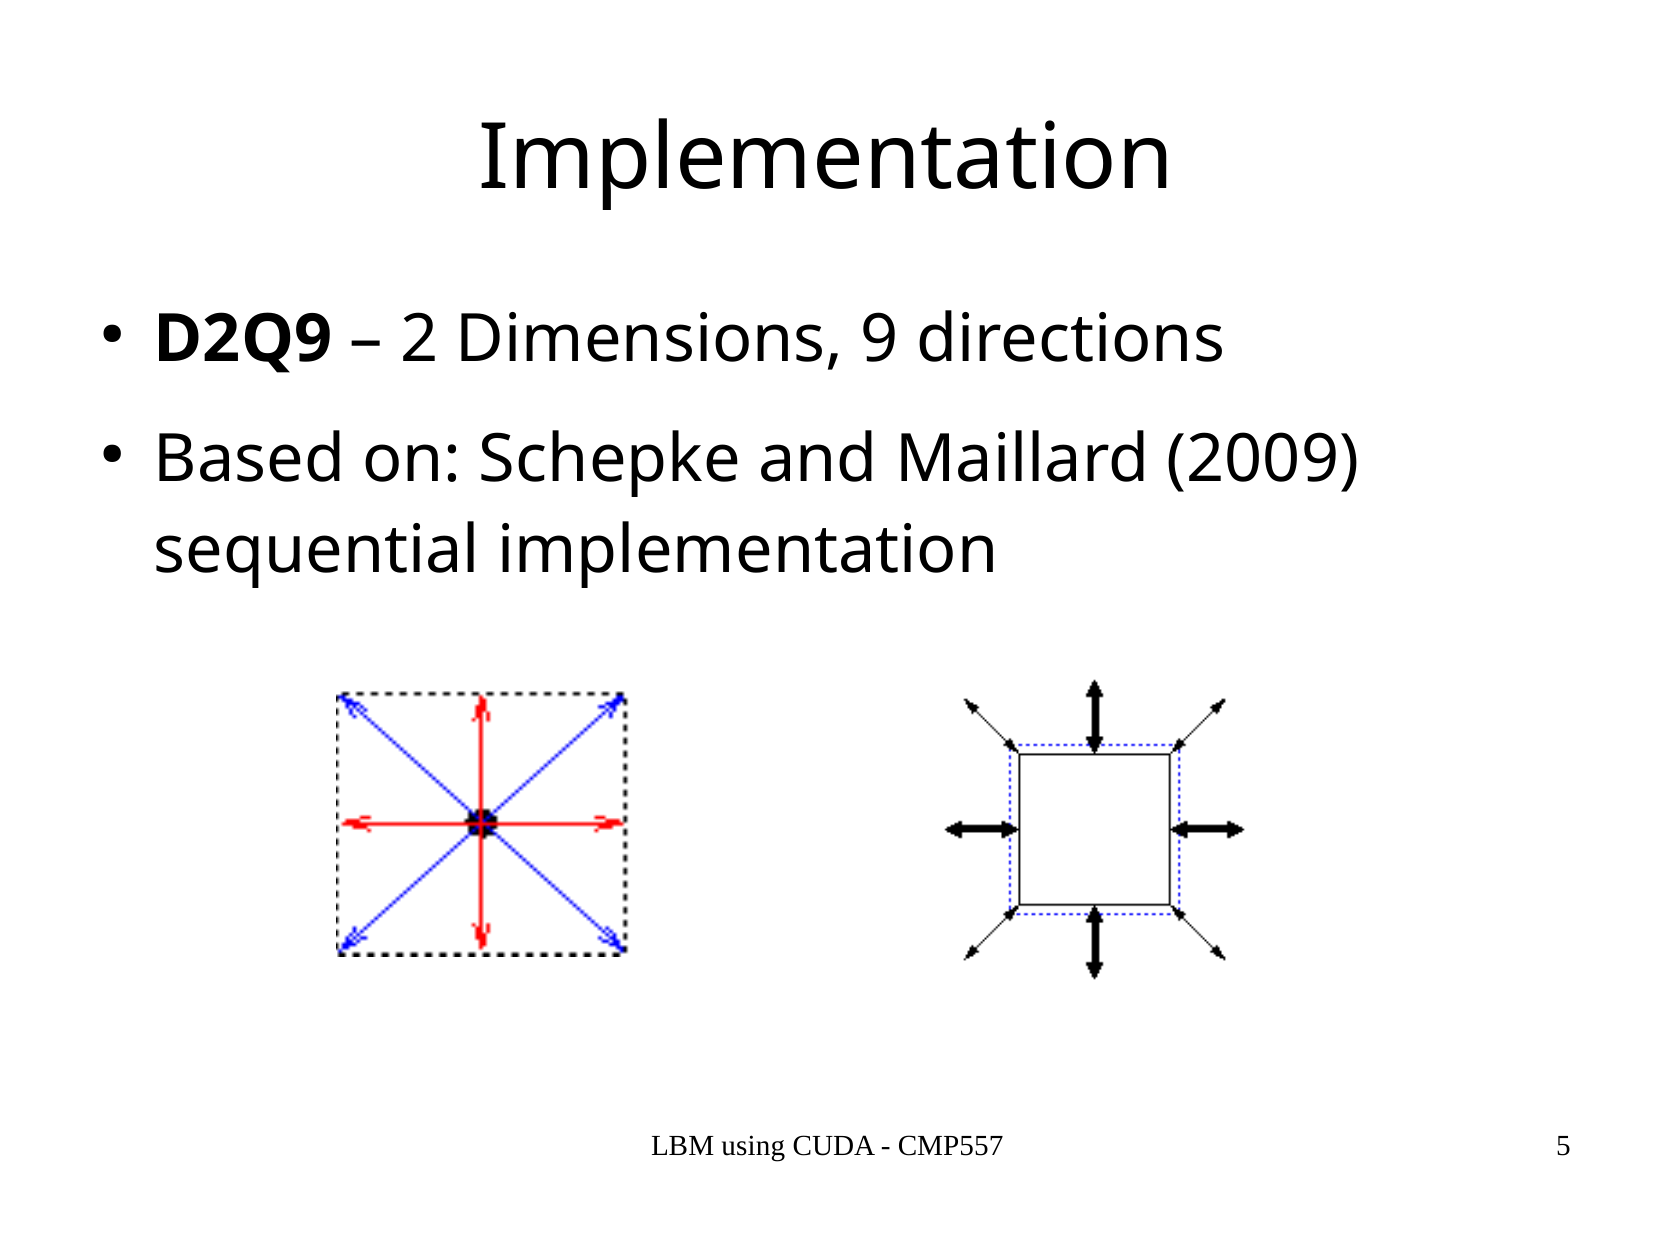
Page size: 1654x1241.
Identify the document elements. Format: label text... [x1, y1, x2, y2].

title Implementation [82, 56, 1571, 250]
picture [336, 690, 632, 957]
picture [938, 673, 1252, 987]
list D2Q9 – 2 Dimensions, 9 directions Based on: Schepke and Maillard (2009) sequential implementation [82, 290, 1571, 1109]
